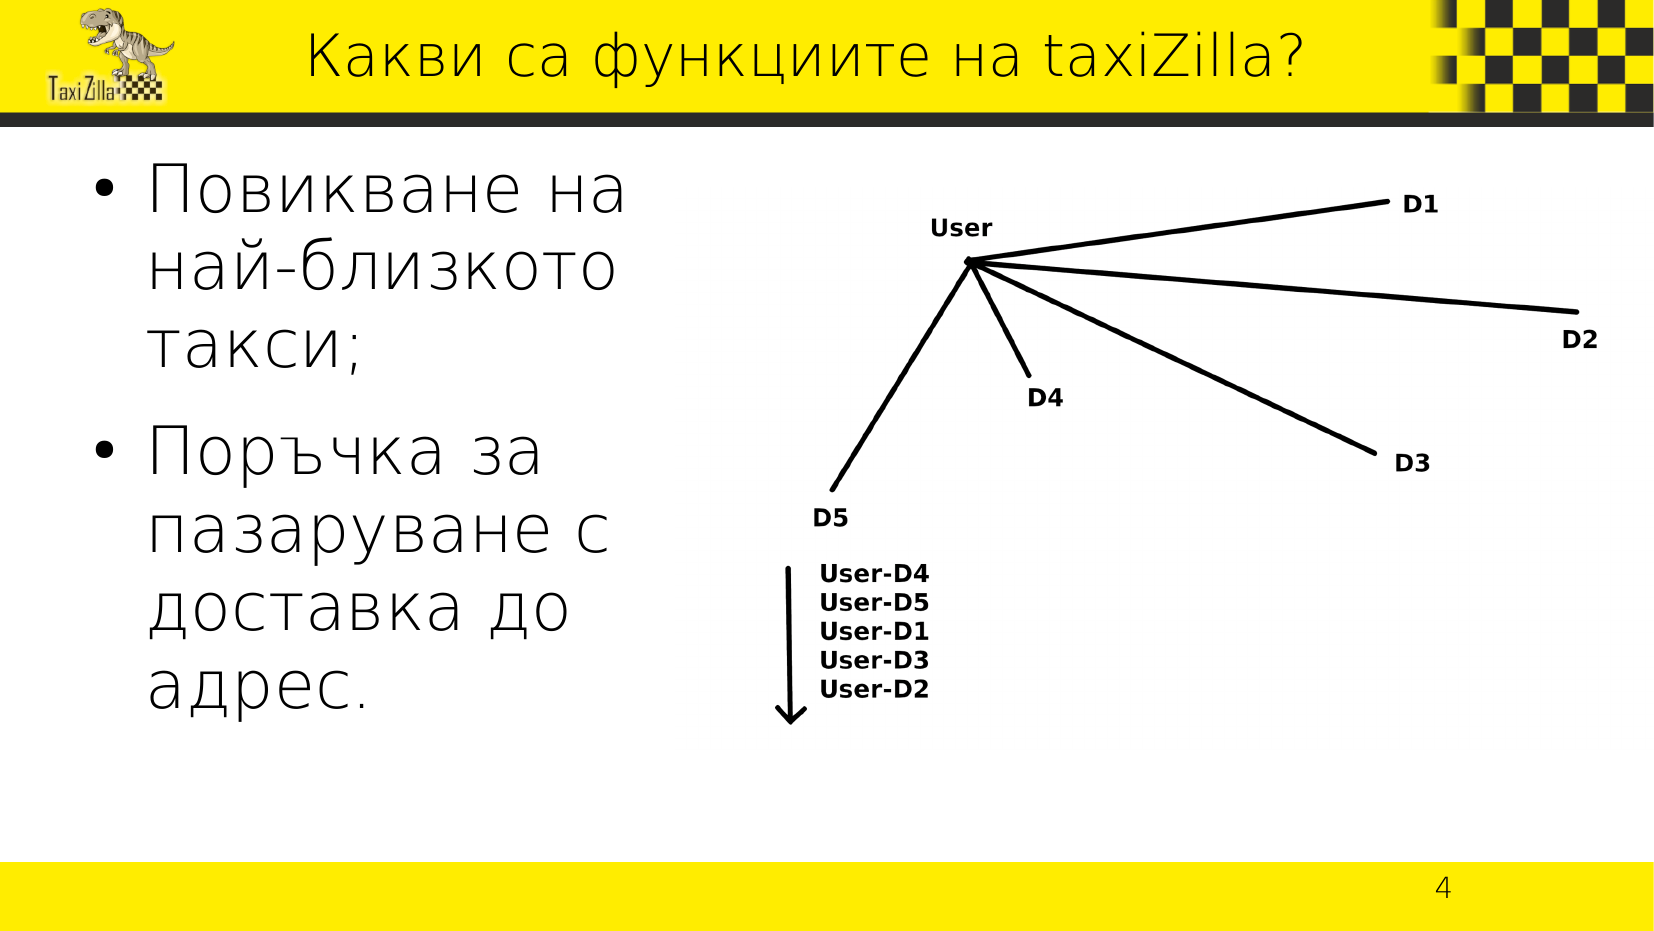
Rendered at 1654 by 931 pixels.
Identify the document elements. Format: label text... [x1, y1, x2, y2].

title Какви са функциите на taxiZilla? [225, 0, 1388, 113]
list Повикване на най-близкото такси; Поръчка за пазаруване с доставка до адрес. [75, 150, 788, 826]
picture [0, 0, 1654, 931]
